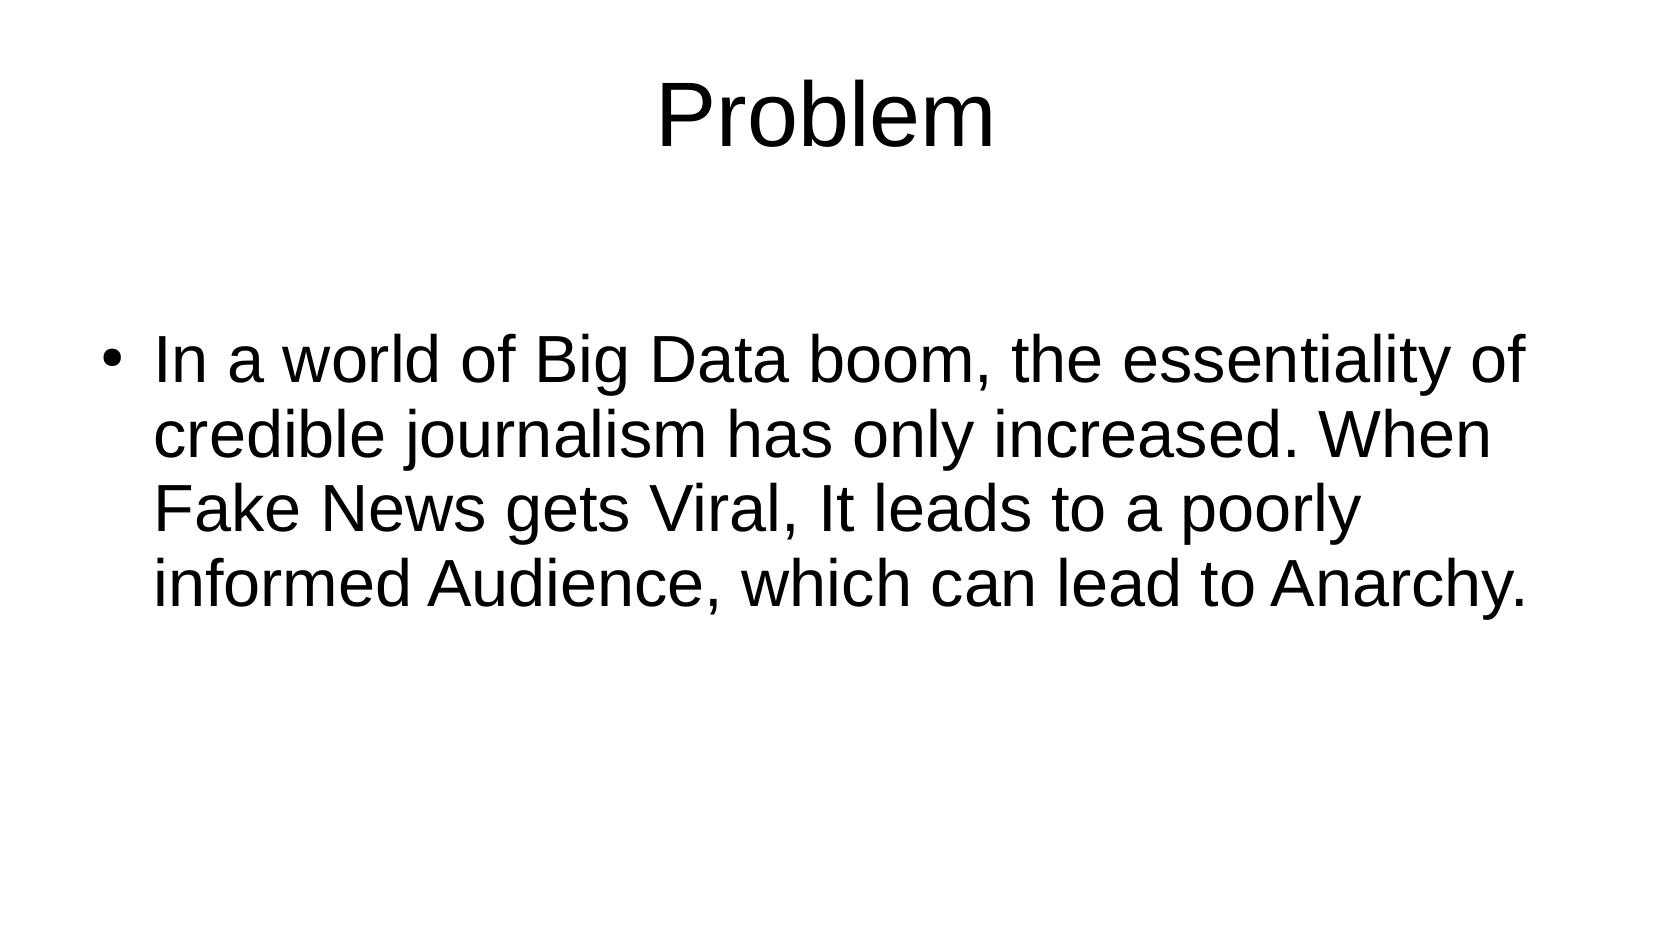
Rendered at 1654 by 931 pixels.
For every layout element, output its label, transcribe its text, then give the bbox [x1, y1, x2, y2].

list In a world of Big Data boom, the essentiality of credible journalism has only increased. When Fake News gets Viral, It leads to a poorly informed Audience, which can lead to Anarchy. [82, 217, 1571, 758]
title Problem [82, 37, 1571, 193]
